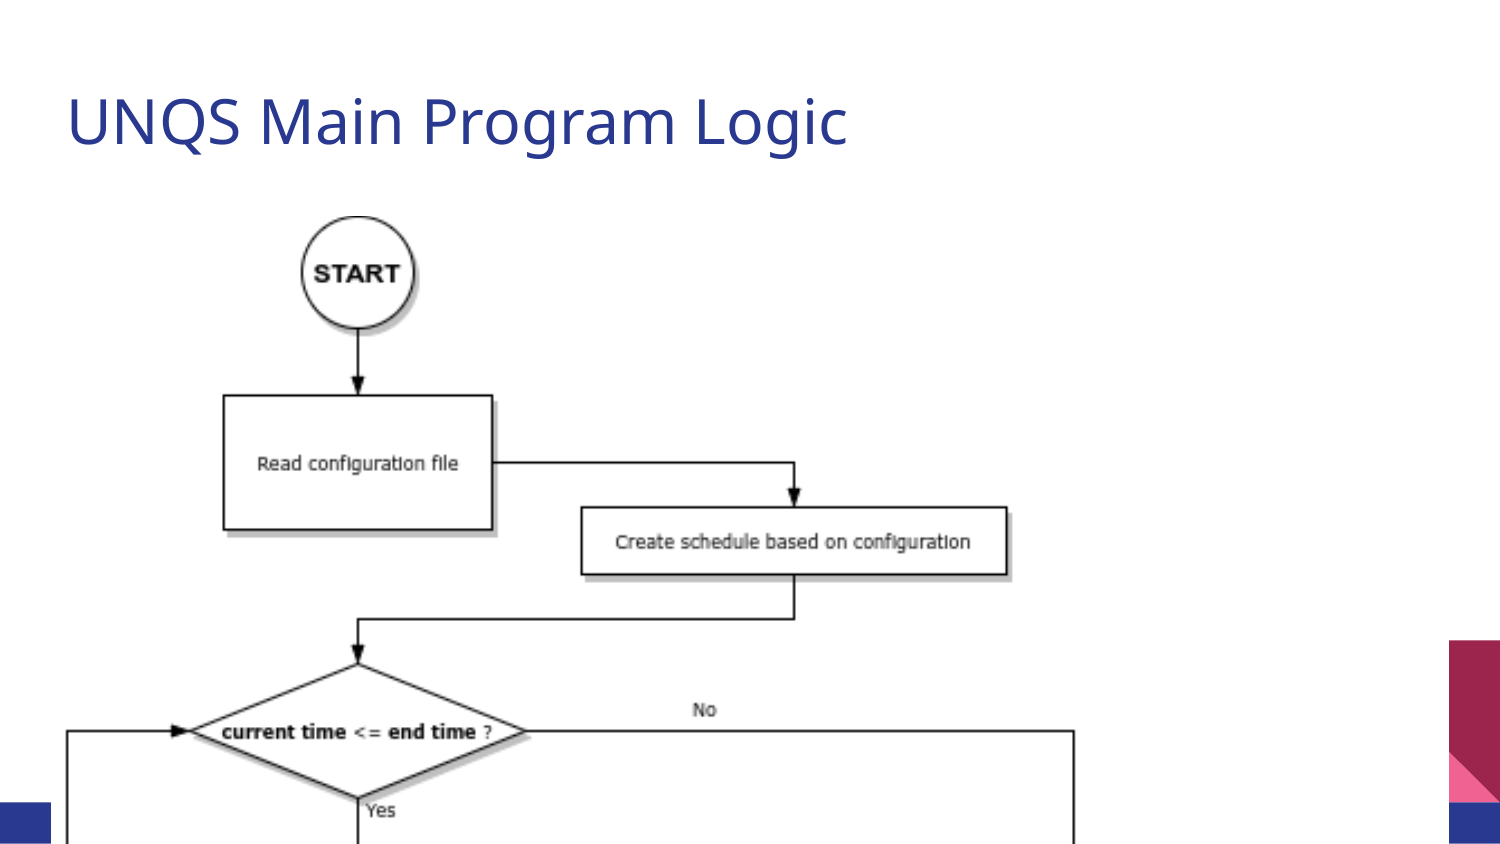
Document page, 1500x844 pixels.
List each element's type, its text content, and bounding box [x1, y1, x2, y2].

picture [51, 216, 1449, 844]
title UNQS Main Program Logic [51, 67, 1449, 167]
